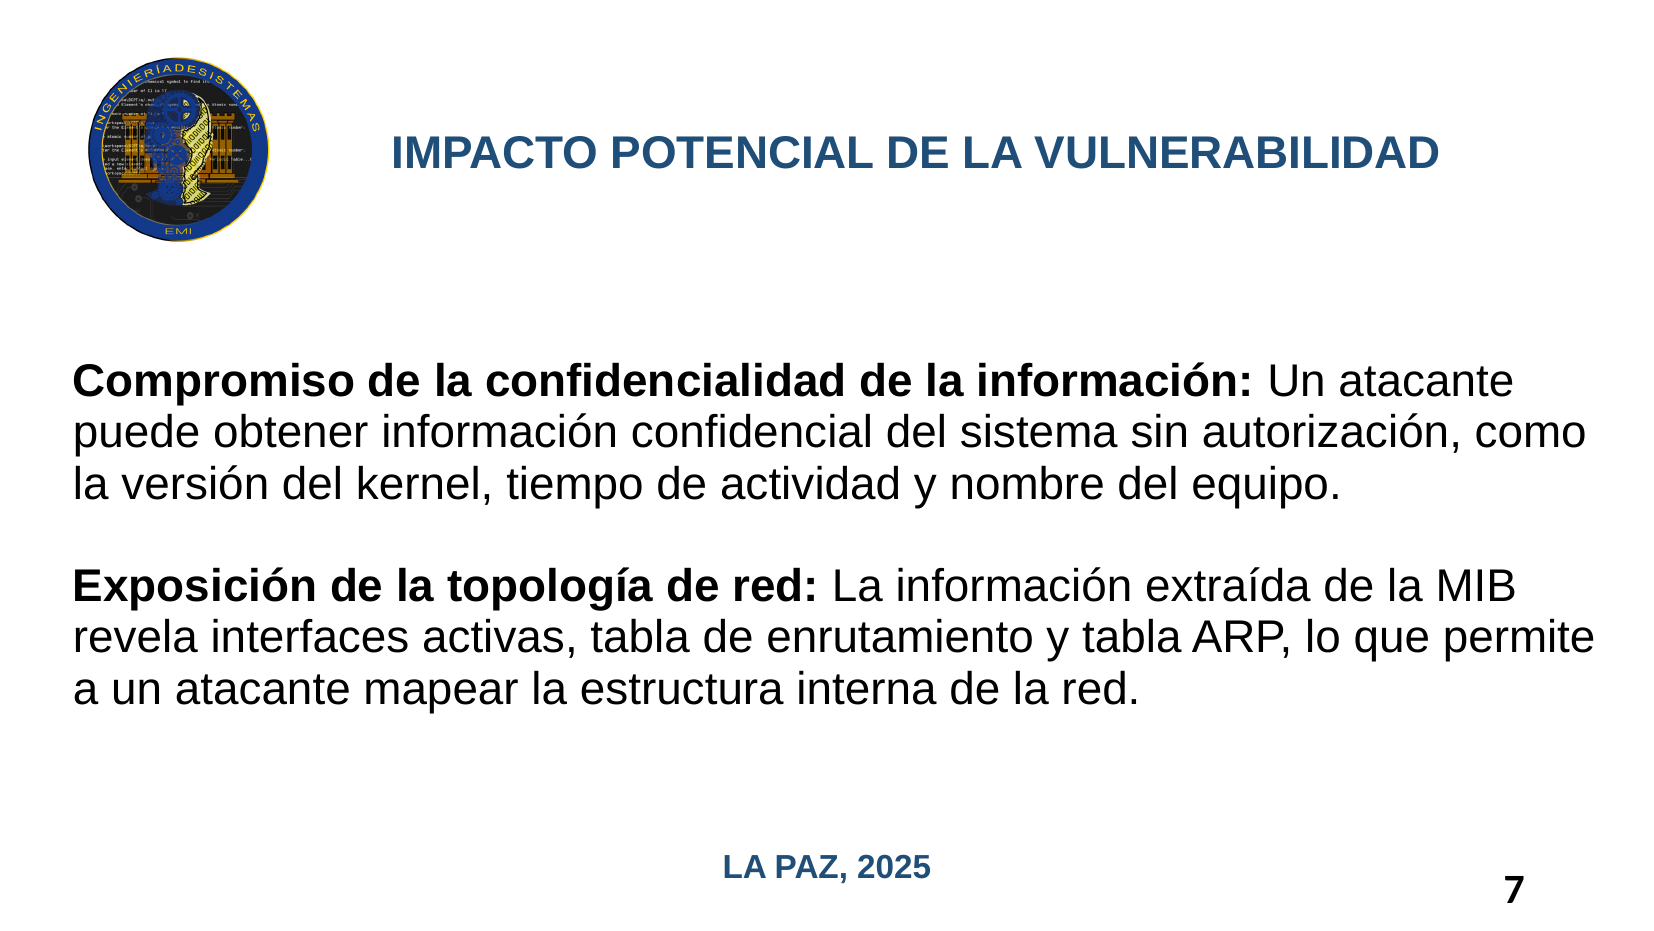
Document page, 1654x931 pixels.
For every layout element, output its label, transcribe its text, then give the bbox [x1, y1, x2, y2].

title LA PAZ, 2025 [82, 846, 1572, 888]
title IMPACTO POTENCIAL DE LA VULNERABILIDAD [262, 126, 1571, 178]
slide_number <number> [1167, 888, 1540, 912]
title Compromiso de la confidencialidad de la información: Un atacante puede obtener información confidencial del sistema sin autorización, como la versión del kernel, tiempo de actividad y nombre del equipo. Exposición de la topología de red: La información extraída de la MIB revela interfaces activas, tabla de enrutamiento y tabla ARP, lo que permite a un atacante mapear la estructura interna de la red. [37, 291, 1613, 829]
picture [84, 54, 273, 243]
